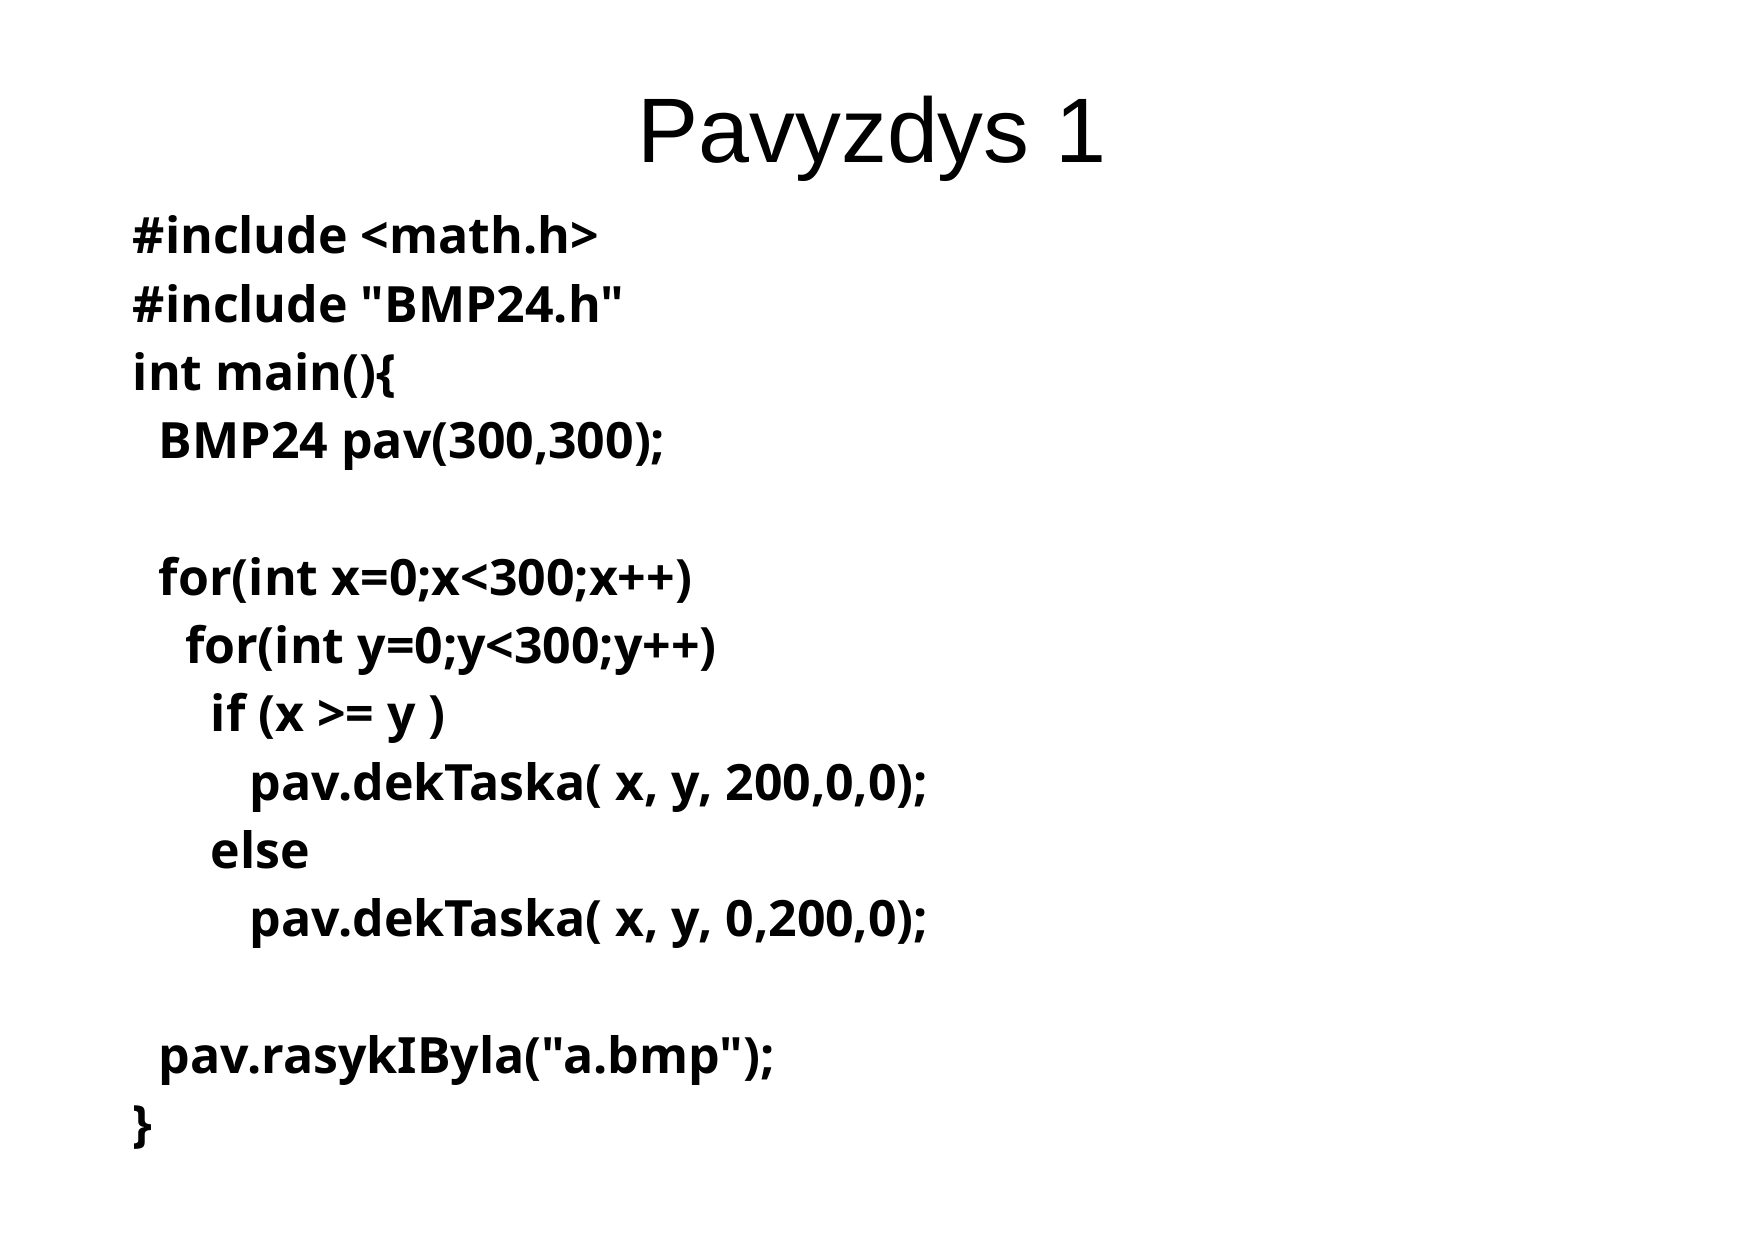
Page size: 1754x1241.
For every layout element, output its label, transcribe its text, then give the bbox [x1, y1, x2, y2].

title Pavyzdys 1 [136, 44, 1609, 193]
text_box #include <math.h> #include "BMP24.h" int main(){ BMP24 pav(300,300); for(int x=0;x<300;x++) for(int y=0;y<300;y++) if (x >= y ) pav.dekTaska( x, y, 200,0,0); else pav.dekTaska( x, y, 0,200,0); pav.rasykIByla("a.bmp"); } [118, 193, 1654, 1182]
